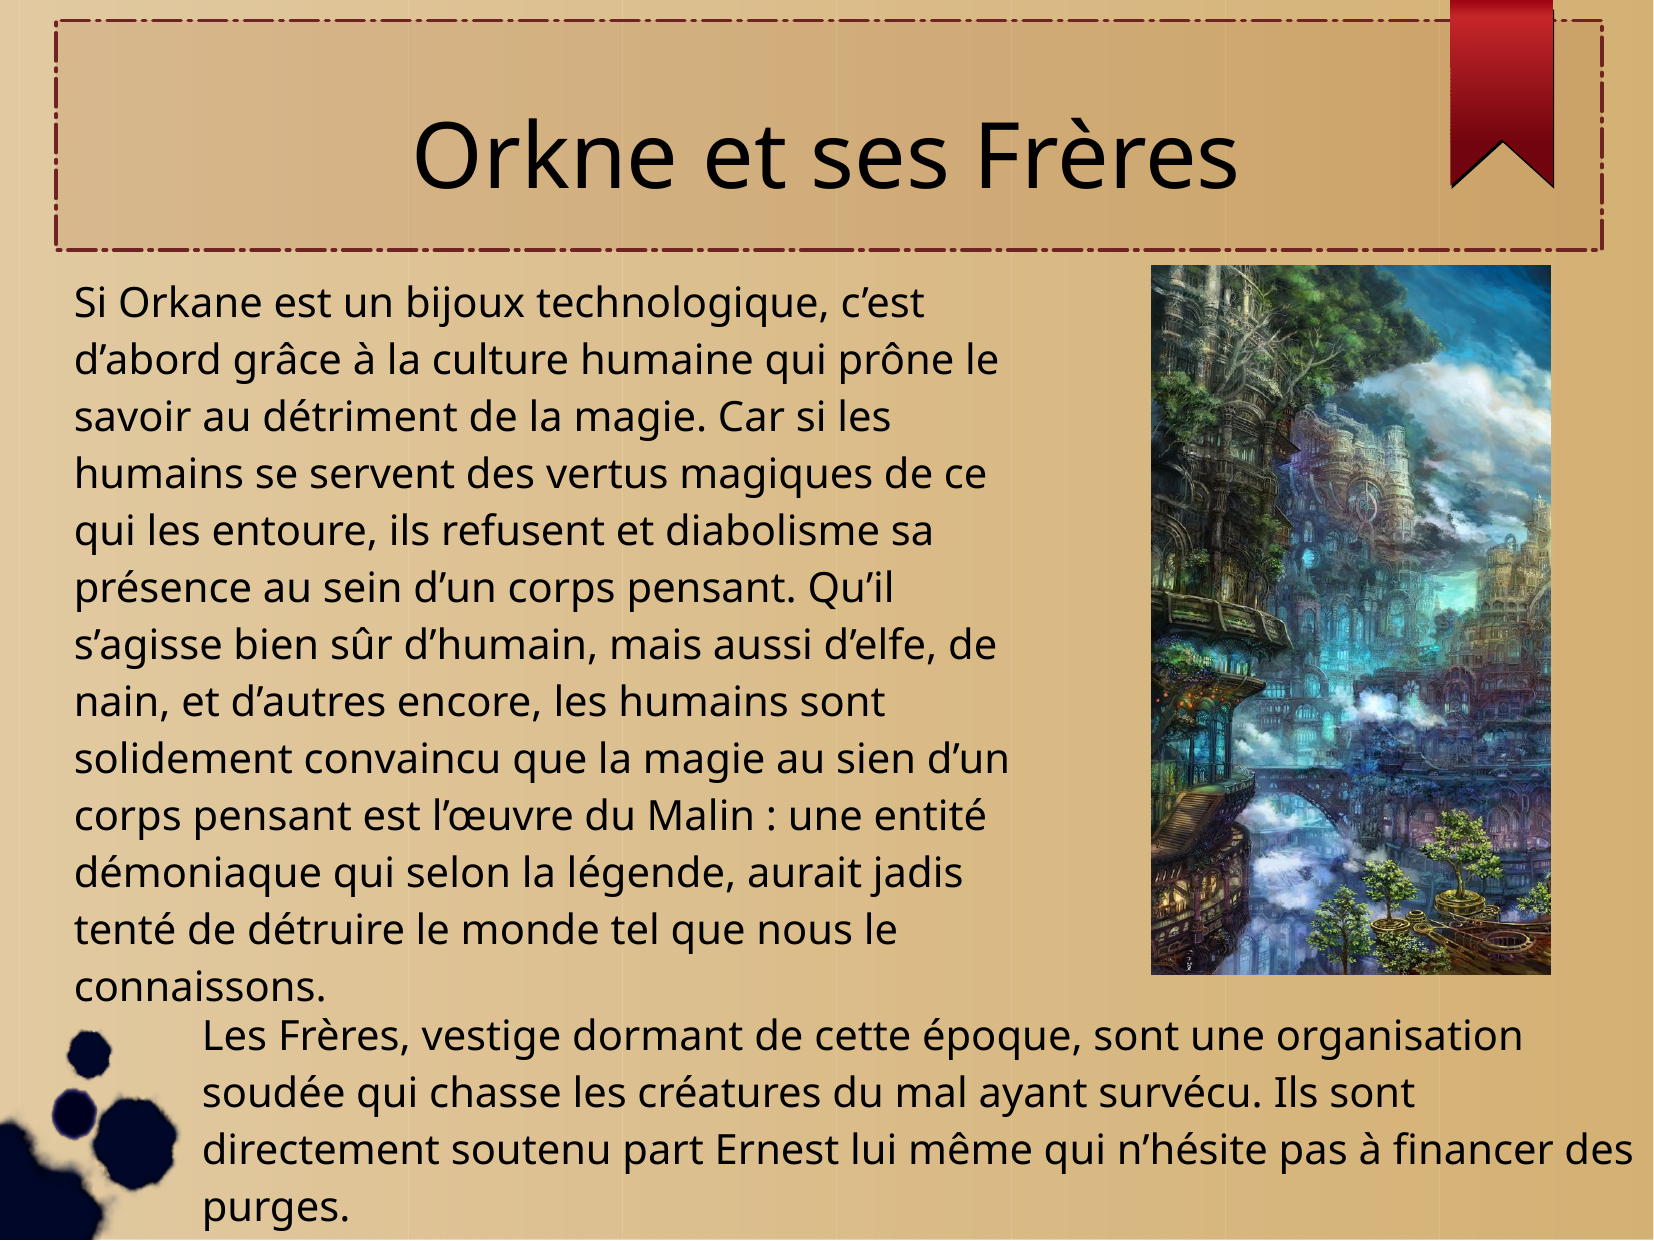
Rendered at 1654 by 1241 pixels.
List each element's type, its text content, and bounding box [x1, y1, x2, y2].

title Orkne et ses Frères [82, 49, 1571, 257]
text_box Si Orkane est un bijoux technologique, c’est d’abord grâce à la culture humaine qui prône le savoir au détriment de la magie. Car si les humains se servent des vertus magiques de ce qui les entoure, ils refusent et diabolisme sa présence au sein d’un corps pensant. Qu’il s’agisse bien sûr d’humain, mais aussi d’elfe, de nain, et d’autres encore, les humains sont solidement convaincu que la magie au sien d’un corps pensant est l’œuvre du Malin : une entité démoniaque qui selon la légende, aurait jadis tenté de détruire le monde tel que nous le connaissons. [59, 265, 1063, 944]
picture [1151, 265, 1551, 975]
text_box Les Frères, vestige dormant de cette époque, sont une organisation soudée qui chasse les créatures du mal ayant survécu. Ils sont directement soutenu part Ernest lui même qui n’hésite pas à financer des purges. [187, 998, 1654, 1241]
